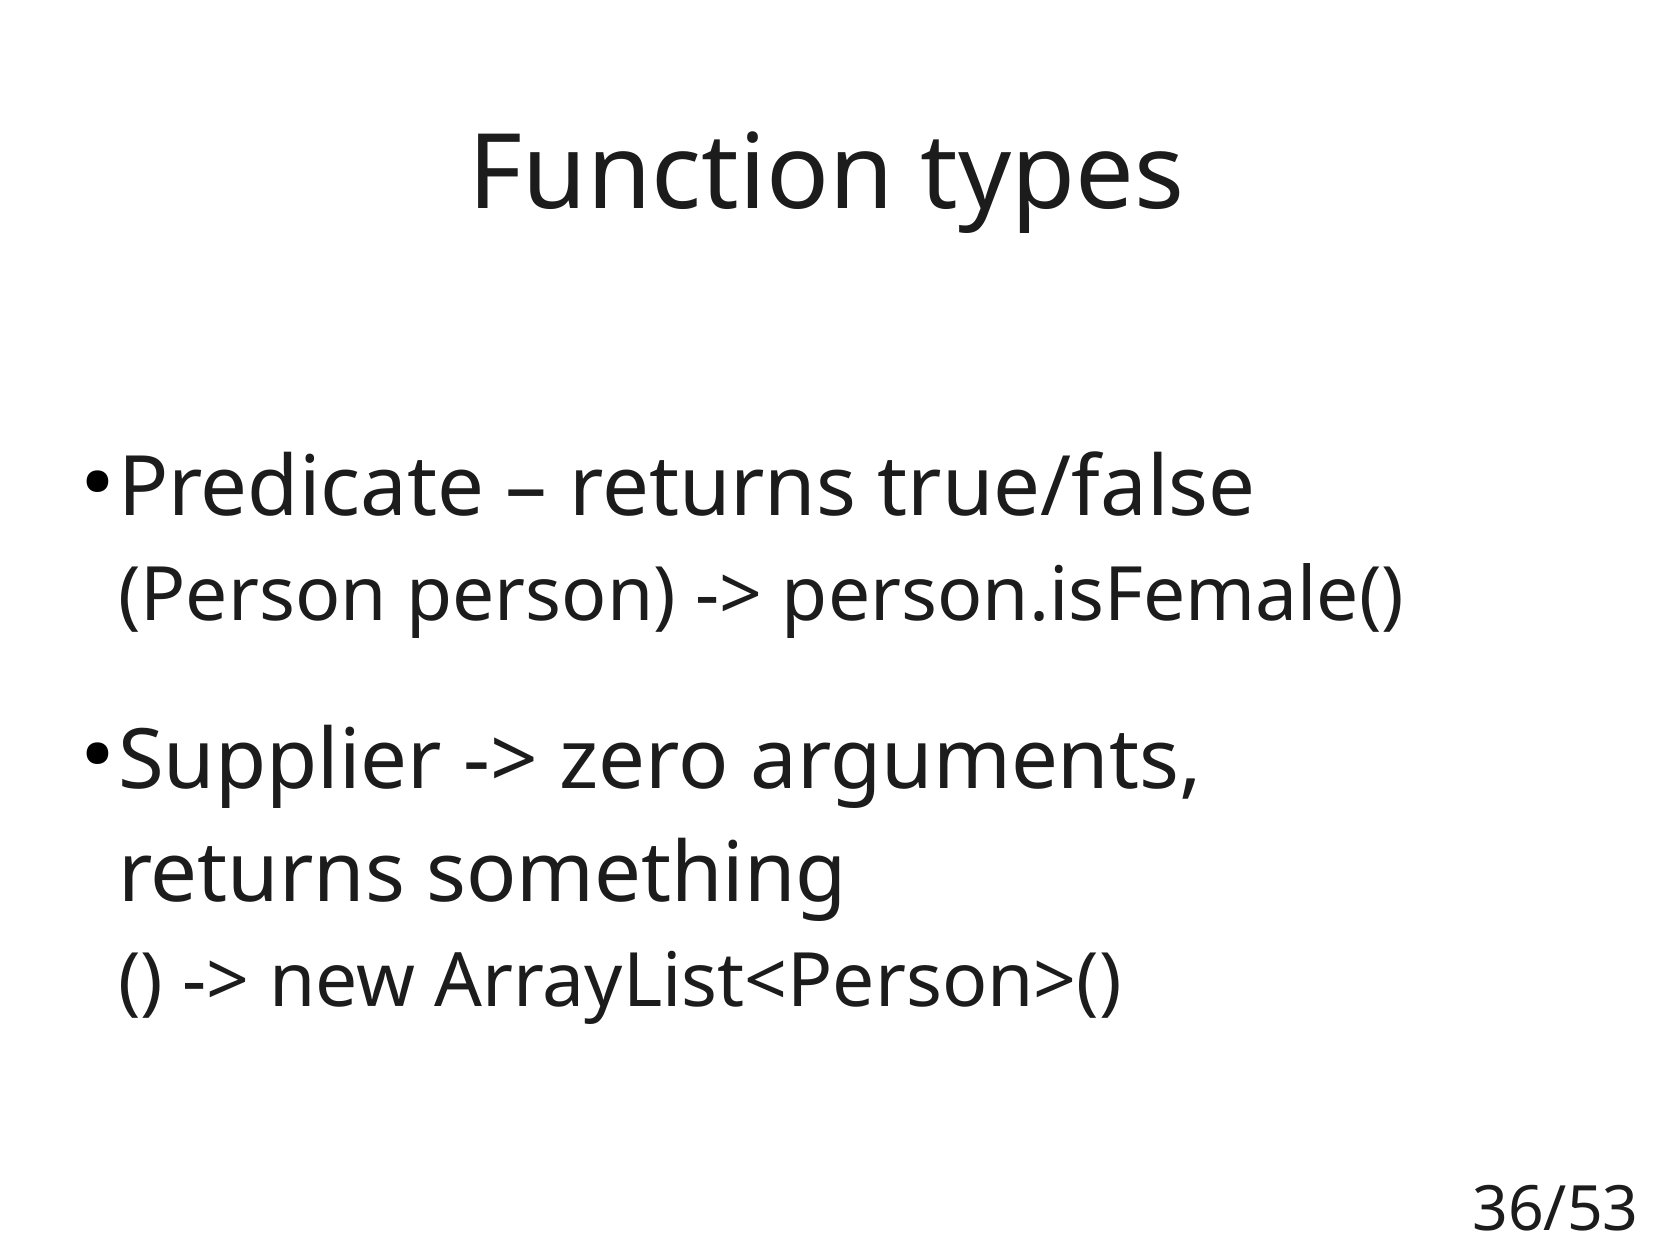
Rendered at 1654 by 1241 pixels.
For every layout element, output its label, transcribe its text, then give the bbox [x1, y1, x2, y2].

title Function types [82, 64, 1571, 257]
text_box <numer>/53 [1071, 1155, 1654, 1241]
subtitle Predicate – returns true/false (Person person) -> person.isFemale() Supplier -> zero arguments, returns something () -> new ArrayList<Person>() [82, 257, 1571, 1142]
